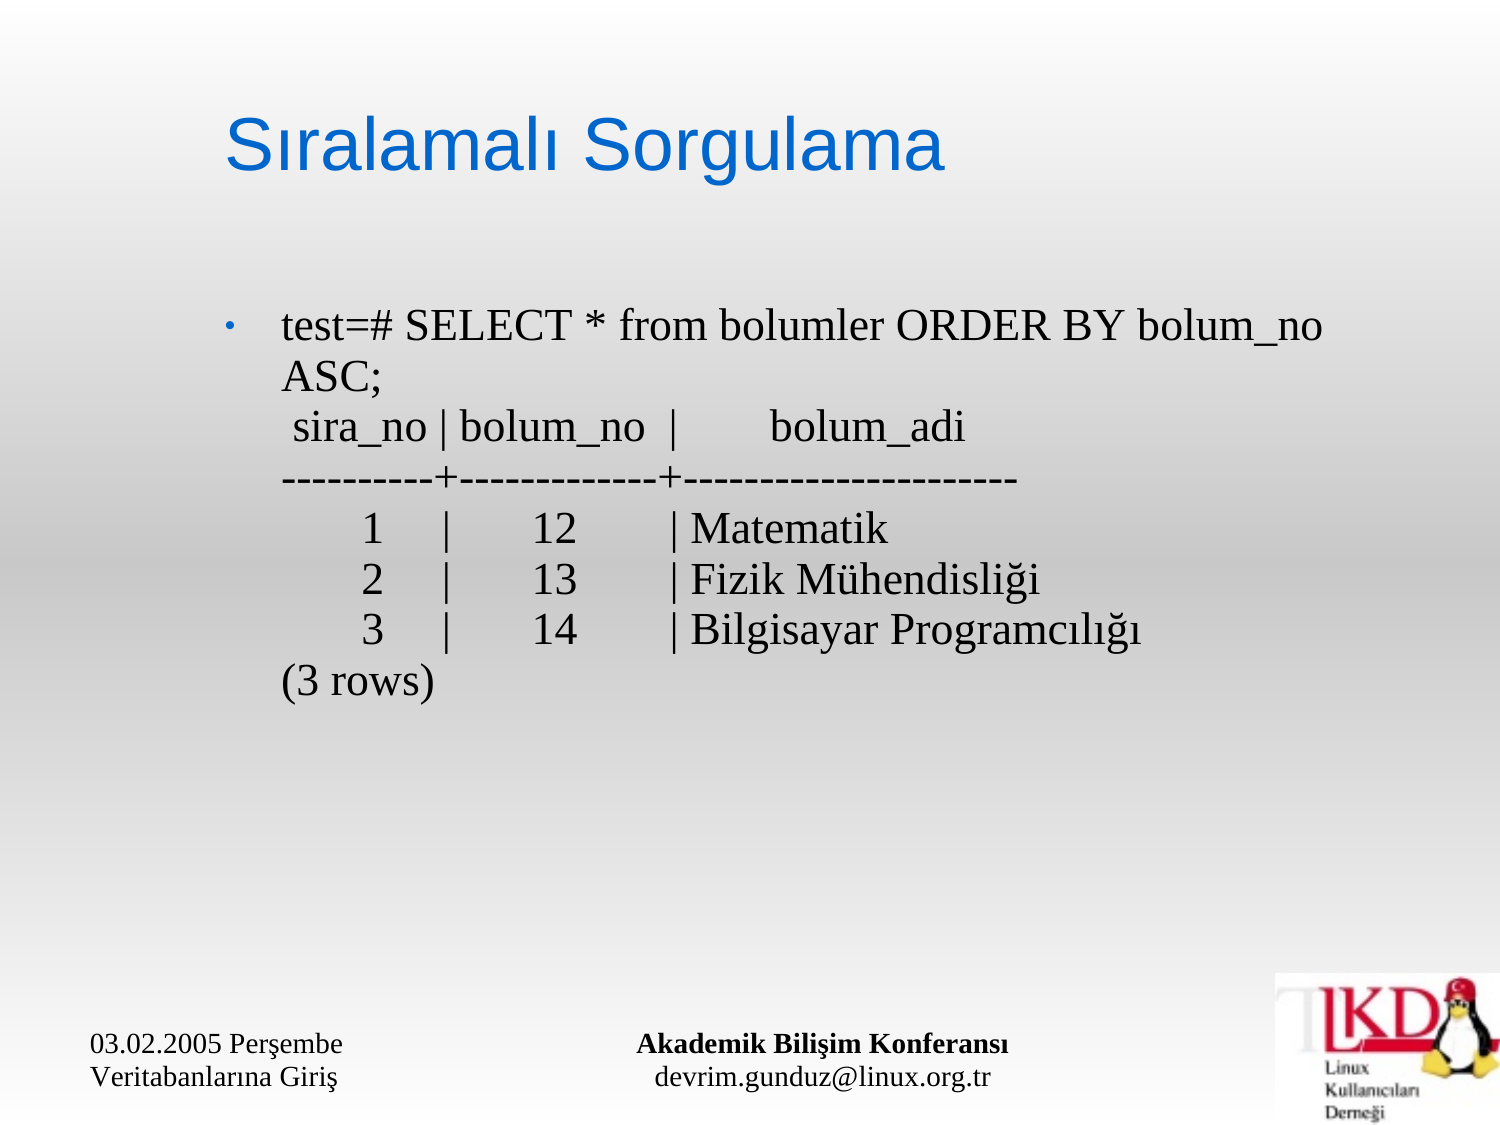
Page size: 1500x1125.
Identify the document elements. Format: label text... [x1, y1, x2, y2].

picture [1275, 973, 1500, 1125]
title Sıralamalı Sorgulama [224, 49, 1425, 238]
list test=# SELECT * from bolumler ORDER BY bolum_no ASC; sira_no | bolum_no | bolum_adi ----------+-------------+---------------------- 1 | 12 | Matematik 2 | 13 | Fizik Mühendisliği 3 | 14 | Bilgisayar Programcılığı (3 rows) [224, 299, 1425, 975]
